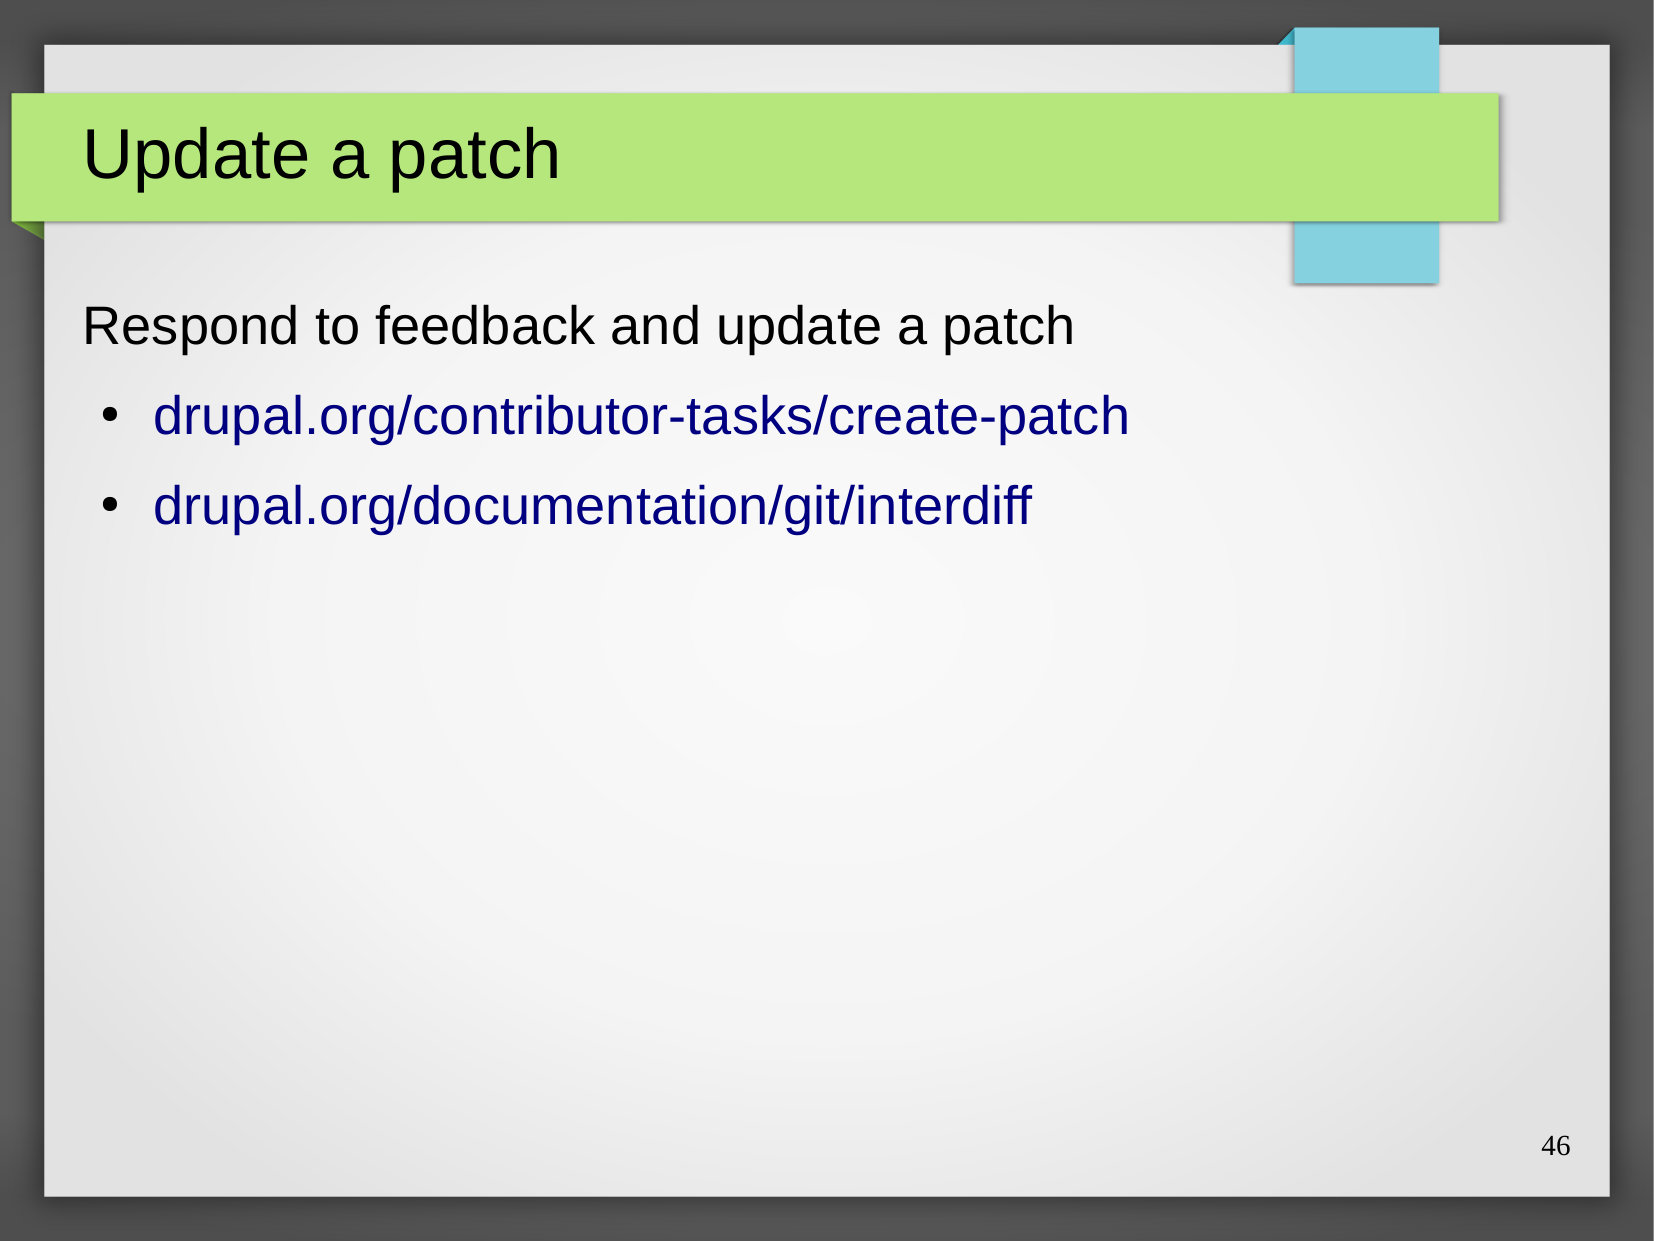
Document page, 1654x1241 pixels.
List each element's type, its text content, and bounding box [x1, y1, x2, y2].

list Respond to feedback and update a patch drupal.org/contributor-tasks/create-patch drupal.org/documentation/git/interdiff [82, 295, 1571, 1015]
title Update a patch [82, 94, 1264, 213]
picture [0, 0, 1654, 1241]
